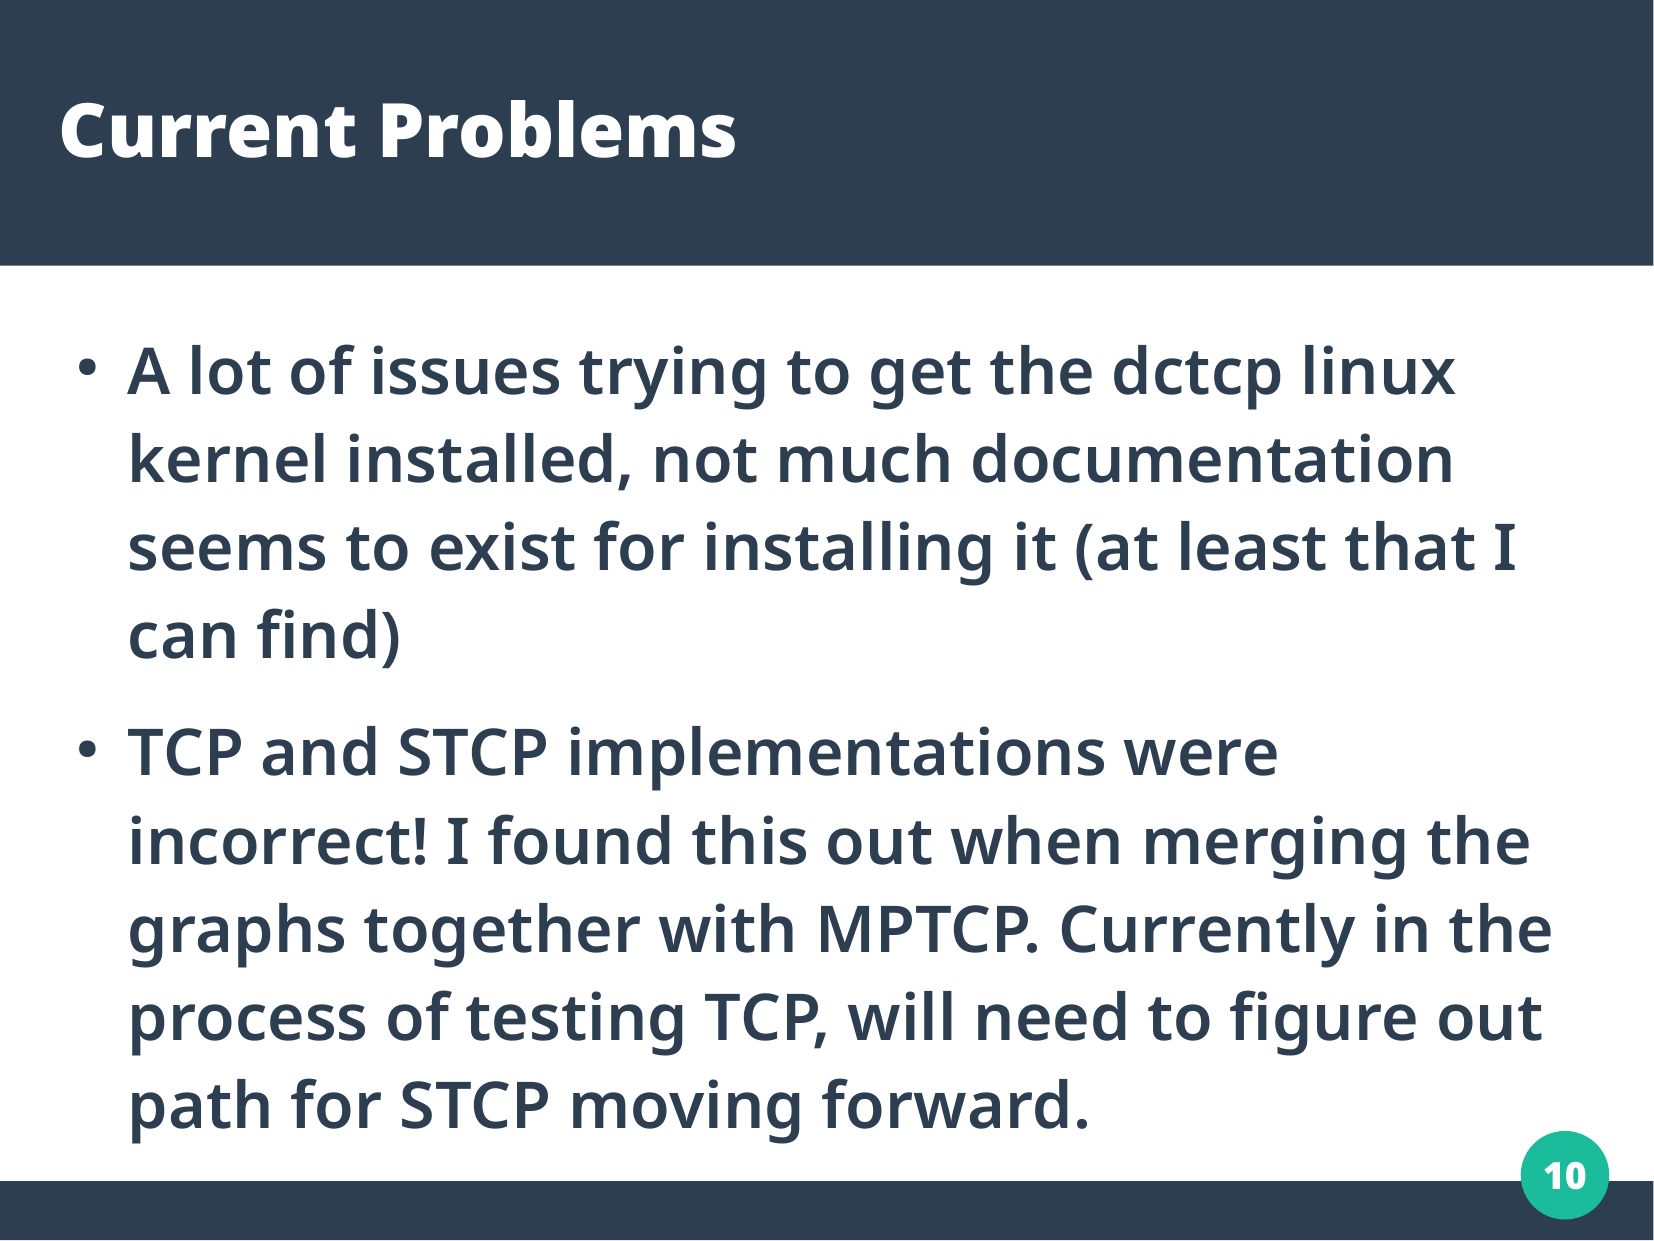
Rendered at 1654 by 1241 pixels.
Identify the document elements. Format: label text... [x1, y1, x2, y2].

list A lot of issues trying to get the dctcp linux kernel installed, not much documentation seems to exist for installing it (at least that I can find) TCP and STCP implementations were incorrect! I found this out when merging the graphs together with MPTCP. Currently in the process of testing TCP, will need to figure out path for STCP moving forward. [59, 324, 1595, 1152]
title Current Problems [59, 49, 1595, 207]
